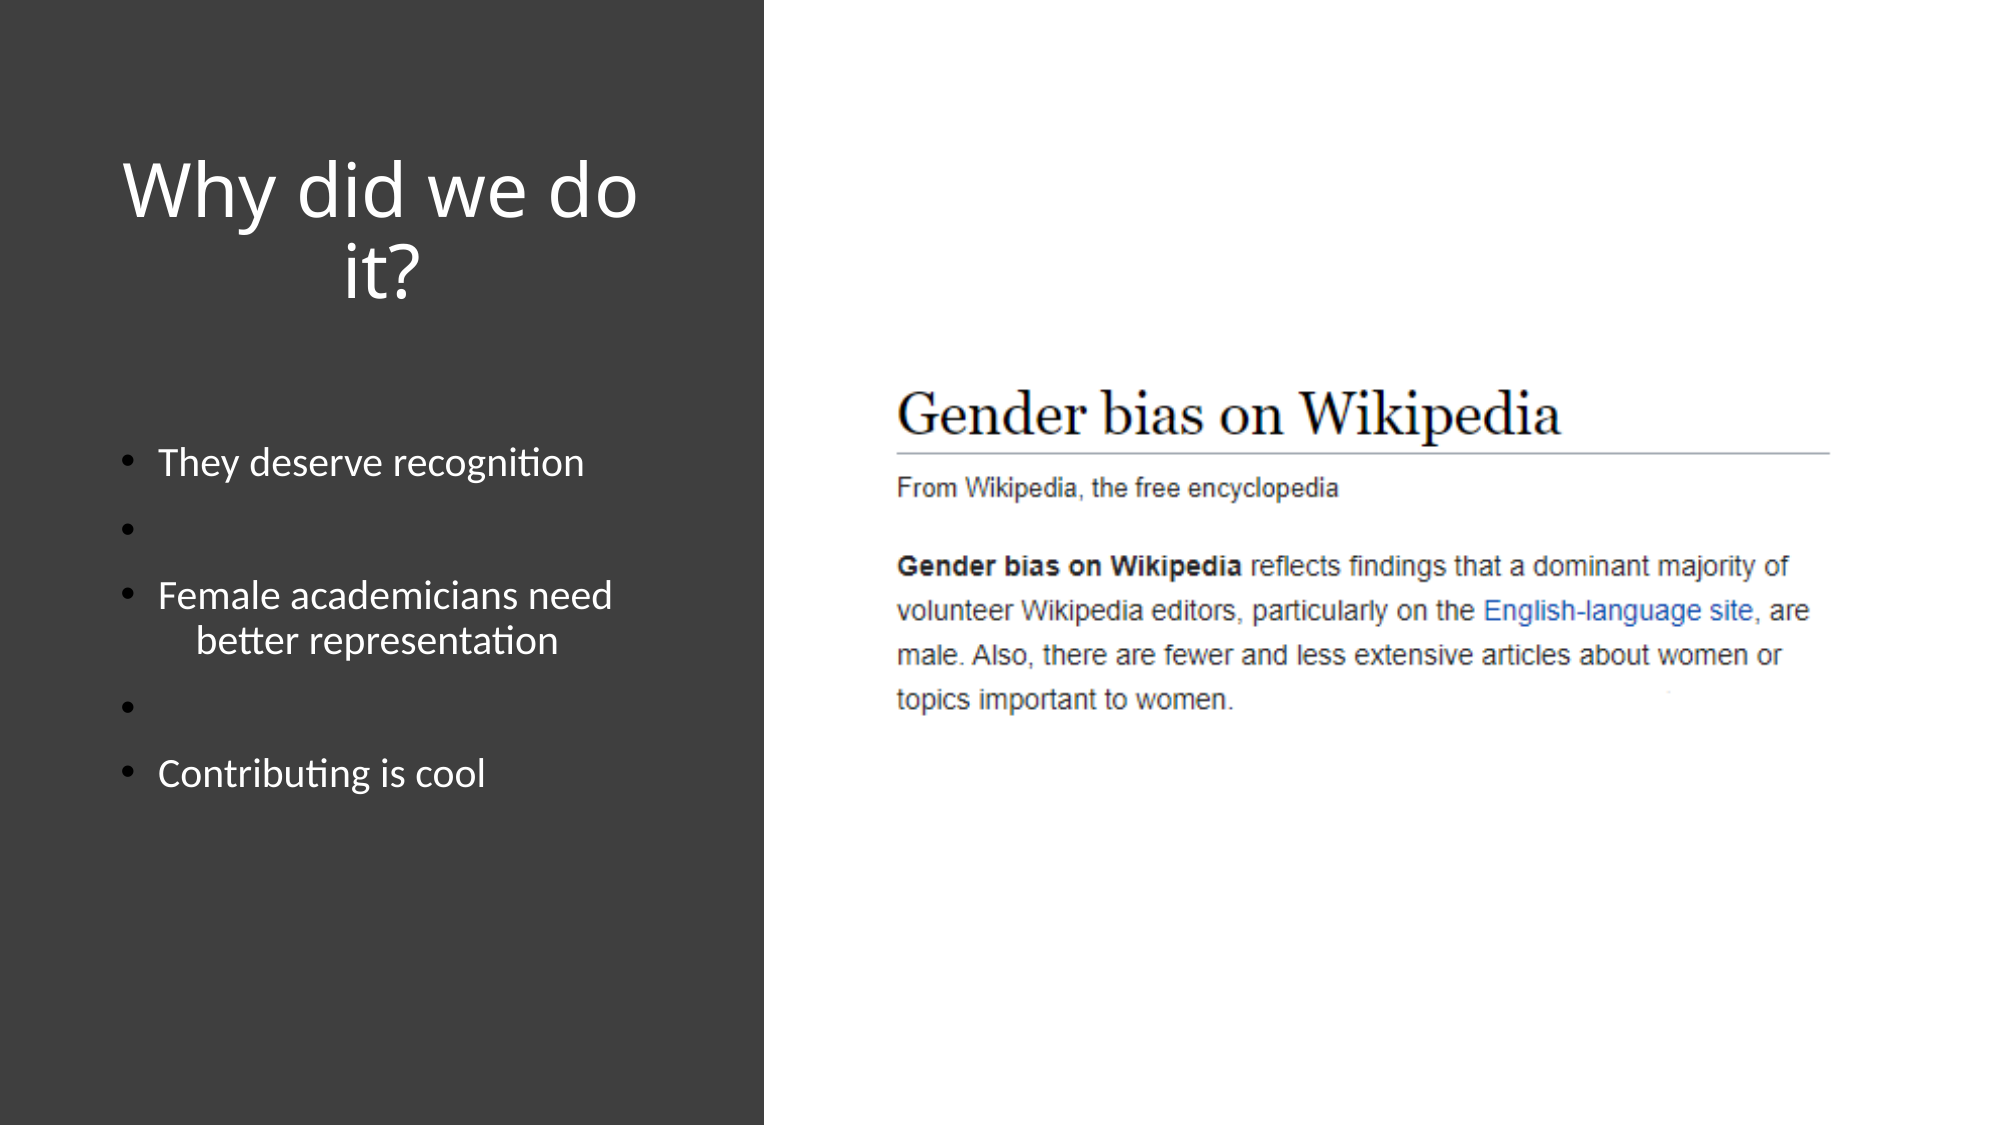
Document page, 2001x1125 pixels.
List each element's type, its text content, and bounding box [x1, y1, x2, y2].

title Why did we do it? [105, 102, 658, 366]
list They deserve recognition Female academicians need better representation Contributing is cool [105, 432, 658, 994]
text_box [0, 0, 764, 1125]
picture [869, 368, 1895, 730]
